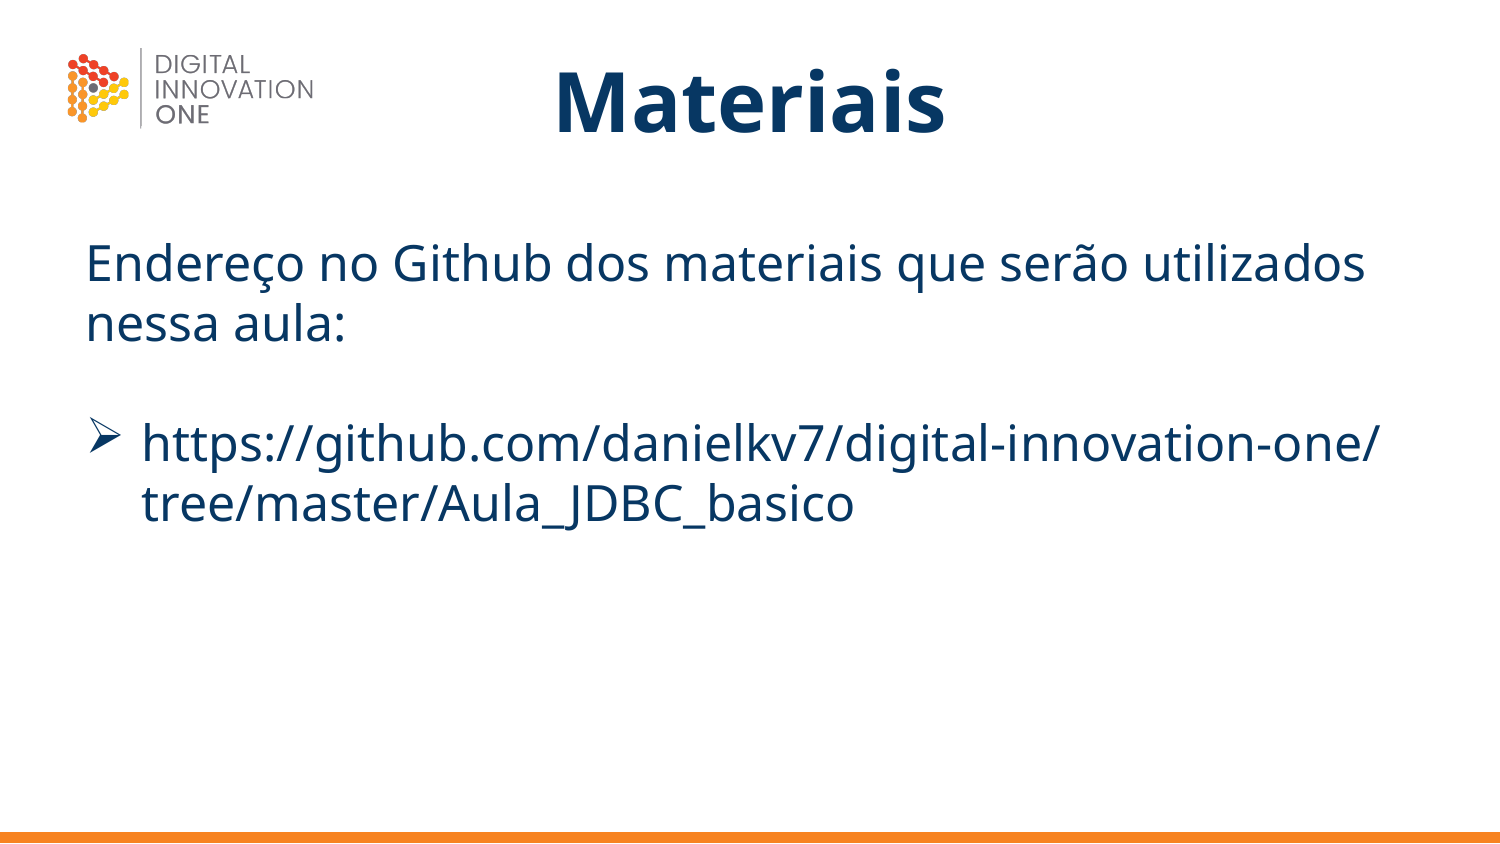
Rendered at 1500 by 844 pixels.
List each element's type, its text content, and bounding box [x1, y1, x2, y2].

text_box Endereço no Github dos materiais que serão utilizados nessa aula: https://github.com/danielkv7/digital-innovation-one/tree/master/Aula_JDBC_basico [58, 216, 1449, 717]
subtitle Materiais [51, 50, 1449, 148]
picture [51, 39, 330, 137]
text_box [0, 832, 1500, 843]
